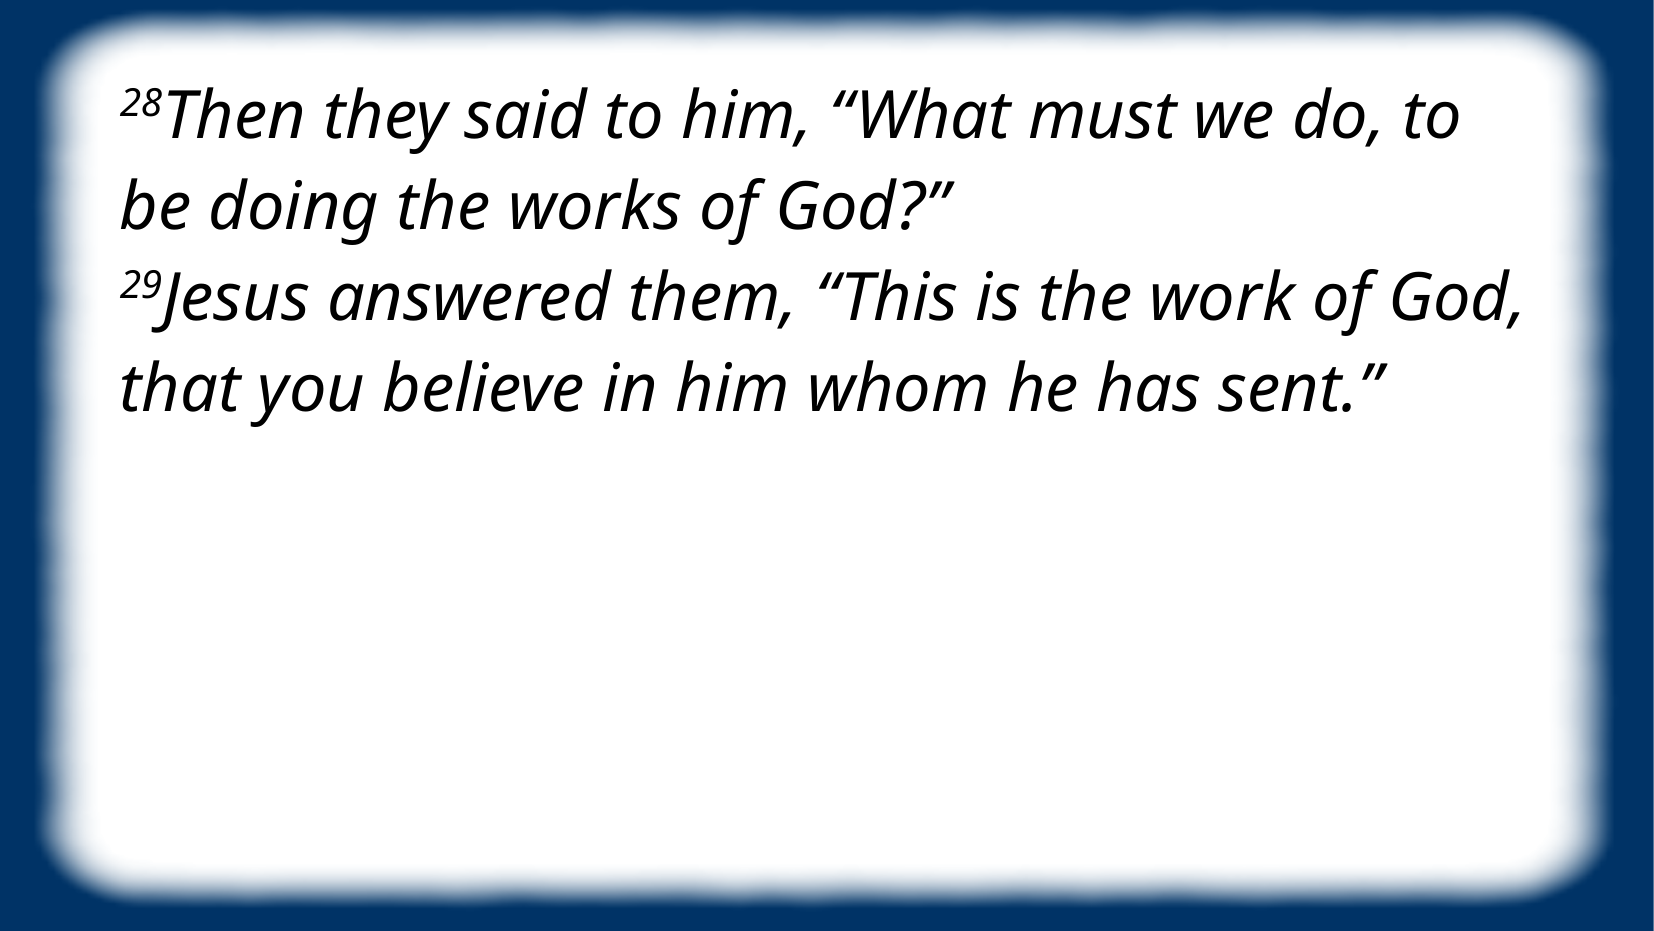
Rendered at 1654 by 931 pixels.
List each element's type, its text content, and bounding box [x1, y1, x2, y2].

text_box 28Then they said to him, “What must we do, to be doing the works of God?” 29Jesus answered them, “This is the work of God, that you believe in him whom he has sent.” [105, 60, 1546, 519]
picture [0, 0, 1654, 931]
